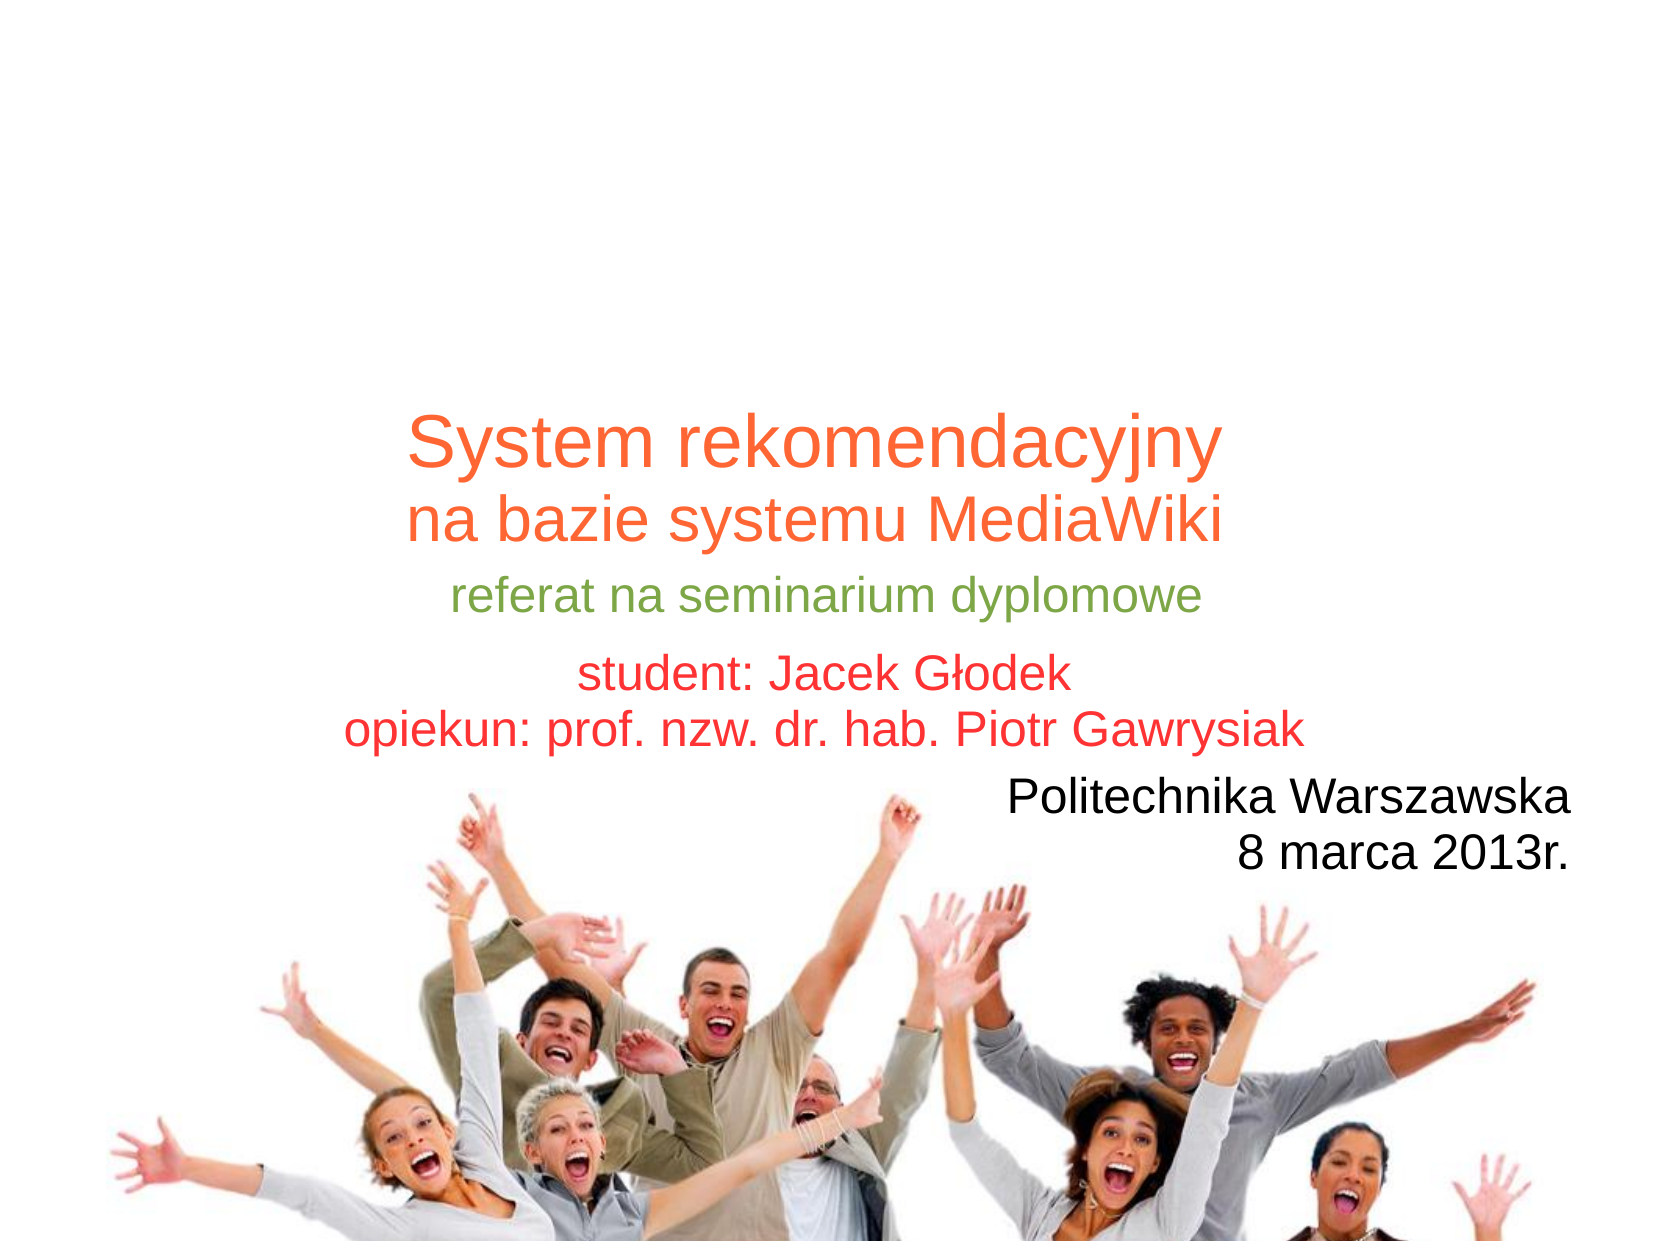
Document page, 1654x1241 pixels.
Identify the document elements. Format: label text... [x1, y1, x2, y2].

subtitle System rekomendacyjny na bazie systemu MediaWiki [70, 354, 1560, 601]
text_box referat na seminarium dyplomowe [366, 566, 1288, 623]
text_box Politechnika Warszawska 8 marca 2013r. [82, 673, 1571, 920]
picture [106, 920, 1544, 1241]
text_box student: Jacek Głodek opiekun: prof. nzw. dr. hab. Piotr Gawrysiak [307, 637, 1342, 765]
